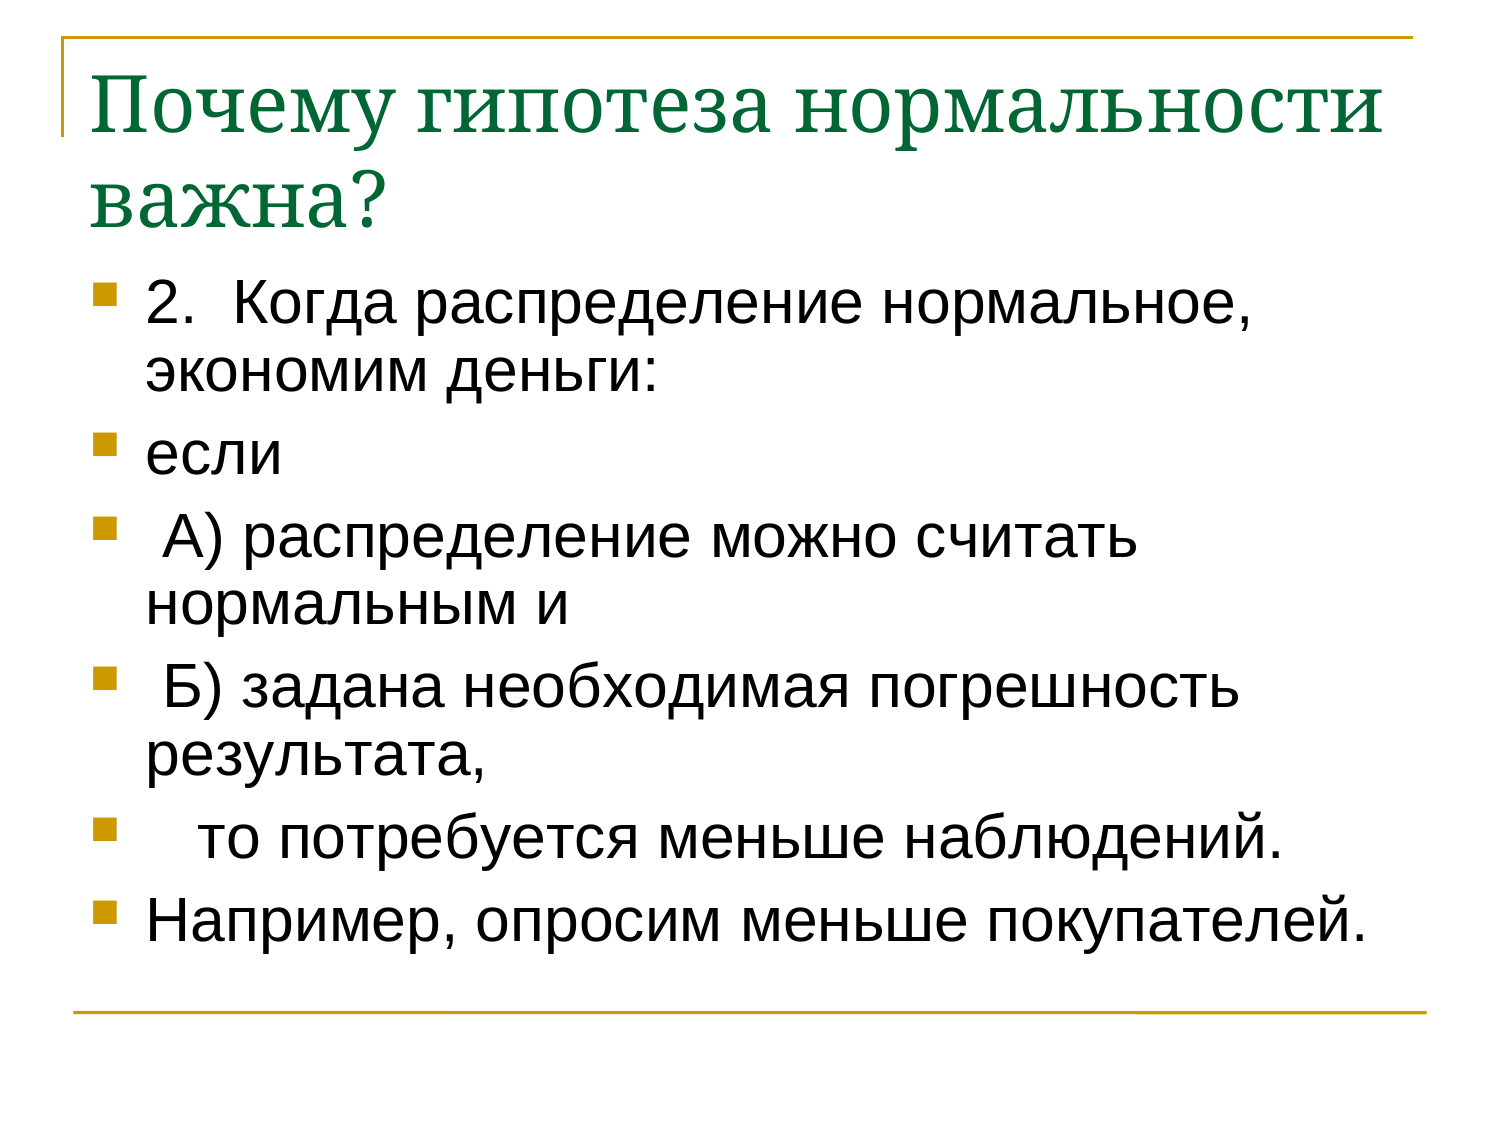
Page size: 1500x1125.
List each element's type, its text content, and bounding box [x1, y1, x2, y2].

list 2. Когда распределение нормальное, экономим деньги: если А) распределение можно считать нормальным и Б) задана необходимая погрешность результата, то потребуется меньше наблюдений. Например, опросим меньше покупателей. [75, 262, 1426, 1006]
title Почему гипотеза нормальности важна? [75, 45, 1426, 233]
